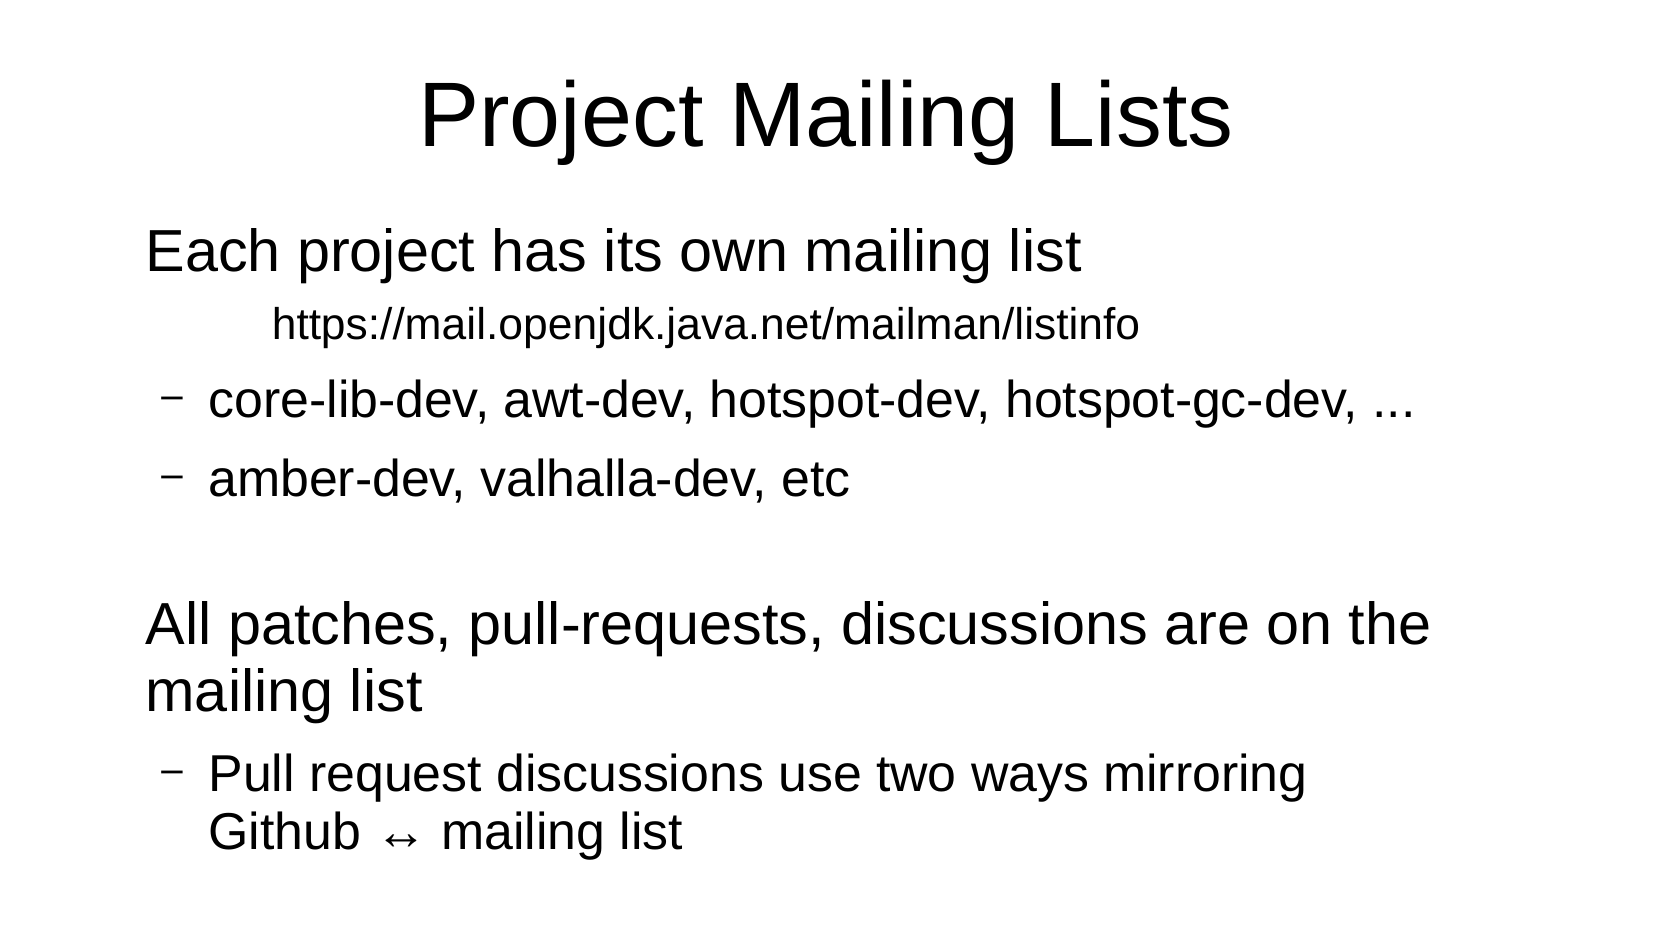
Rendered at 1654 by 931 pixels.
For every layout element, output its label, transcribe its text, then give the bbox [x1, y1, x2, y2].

title Project Mailing Lists [82, 37, 1571, 193]
list Each project has its own mailing list https://mail.openjdk.java.net/mailman/listinfo core-lib-dev, awt-dev, hotspot-dev, hotspot-gc-dev, ... amber-dev, valhalla-dev, etc All patches, pull-requests, discussions are on the mailing list Pull request discussions use two ways mirroring Github ↔ mailing list [82, 217, 1571, 863]
